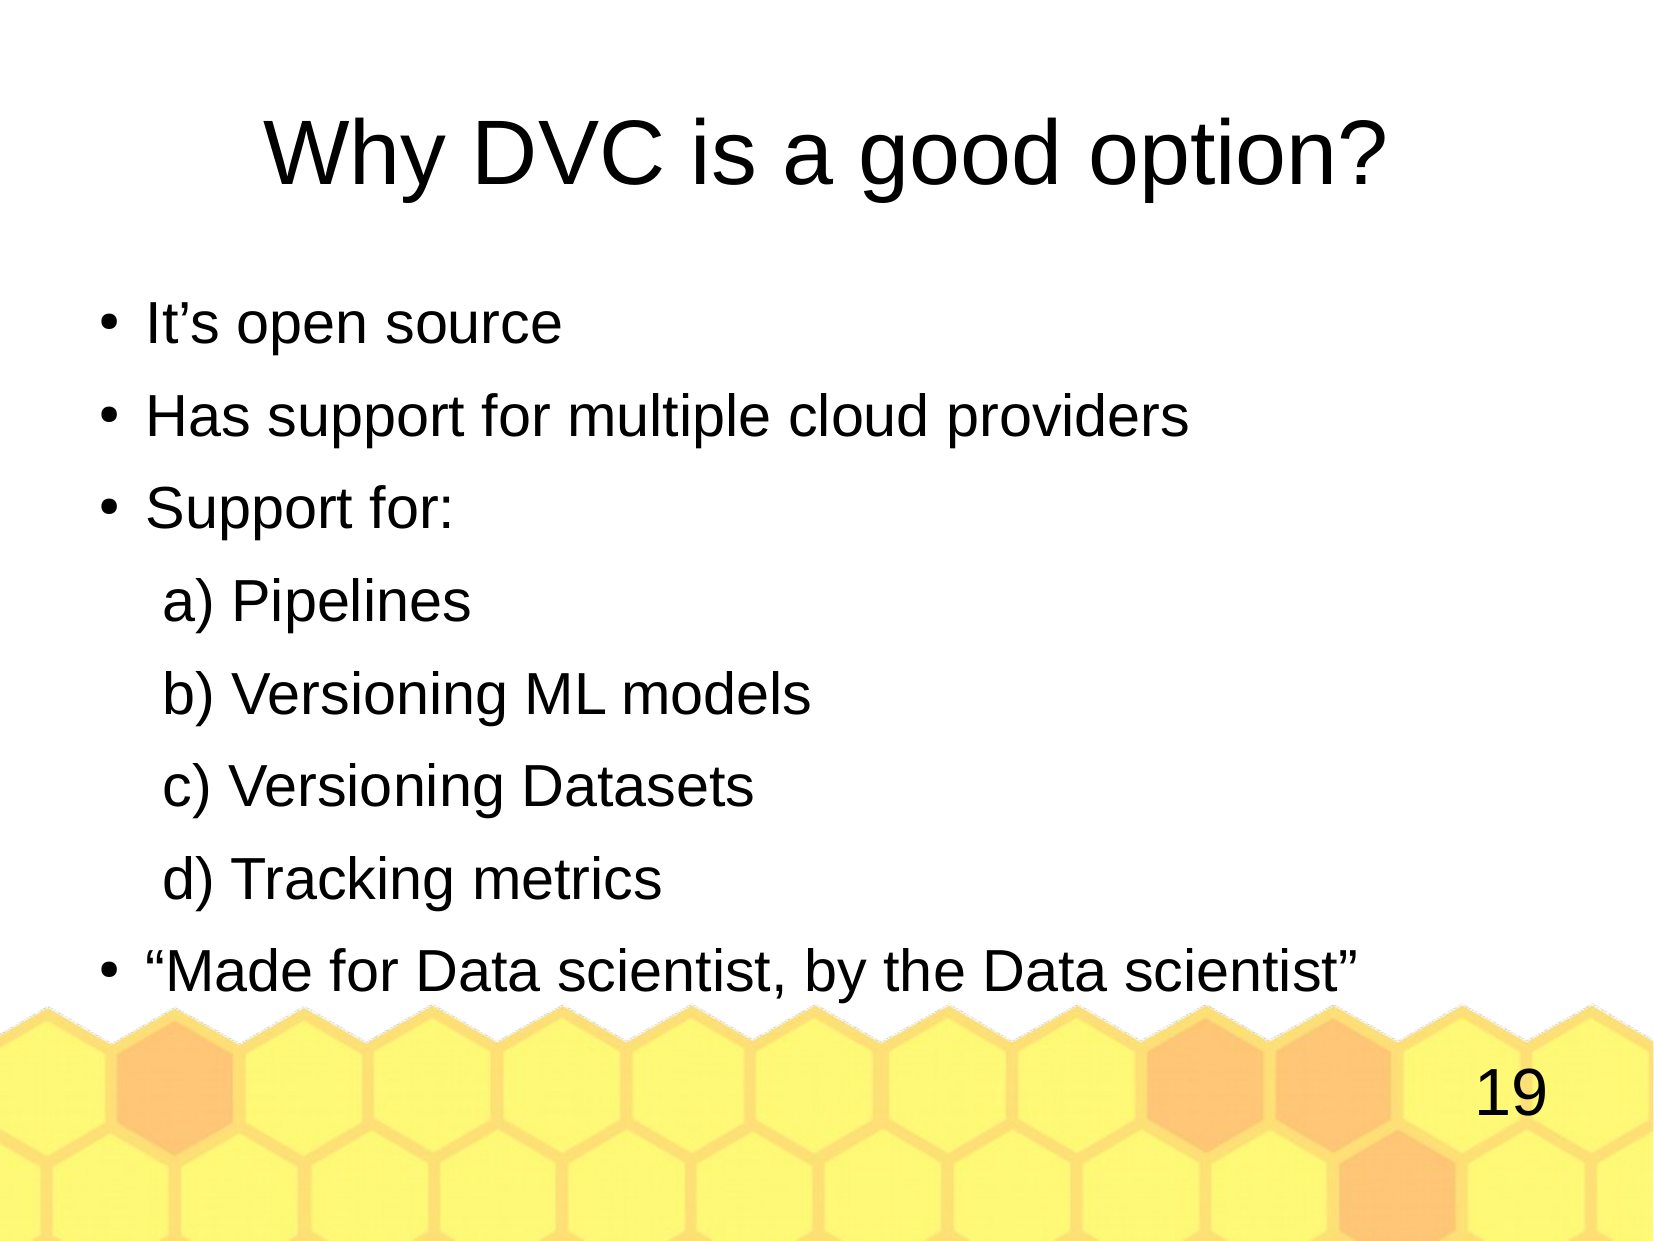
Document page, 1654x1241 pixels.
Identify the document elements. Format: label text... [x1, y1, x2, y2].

list It’s open source Has support for multiple cloud providers Support for: a) Pipelines b) Versioning ML models c) Versioning Datasets d) Tracking metrics “Made for Data scientist, by the Data scientist” [82, 290, 1571, 1010]
title Why DVC is a good option? [82, 49, 1571, 257]
picture [0, 1001, 1654, 1241]
text_box 19 [1417, 1003, 1607, 1182]
